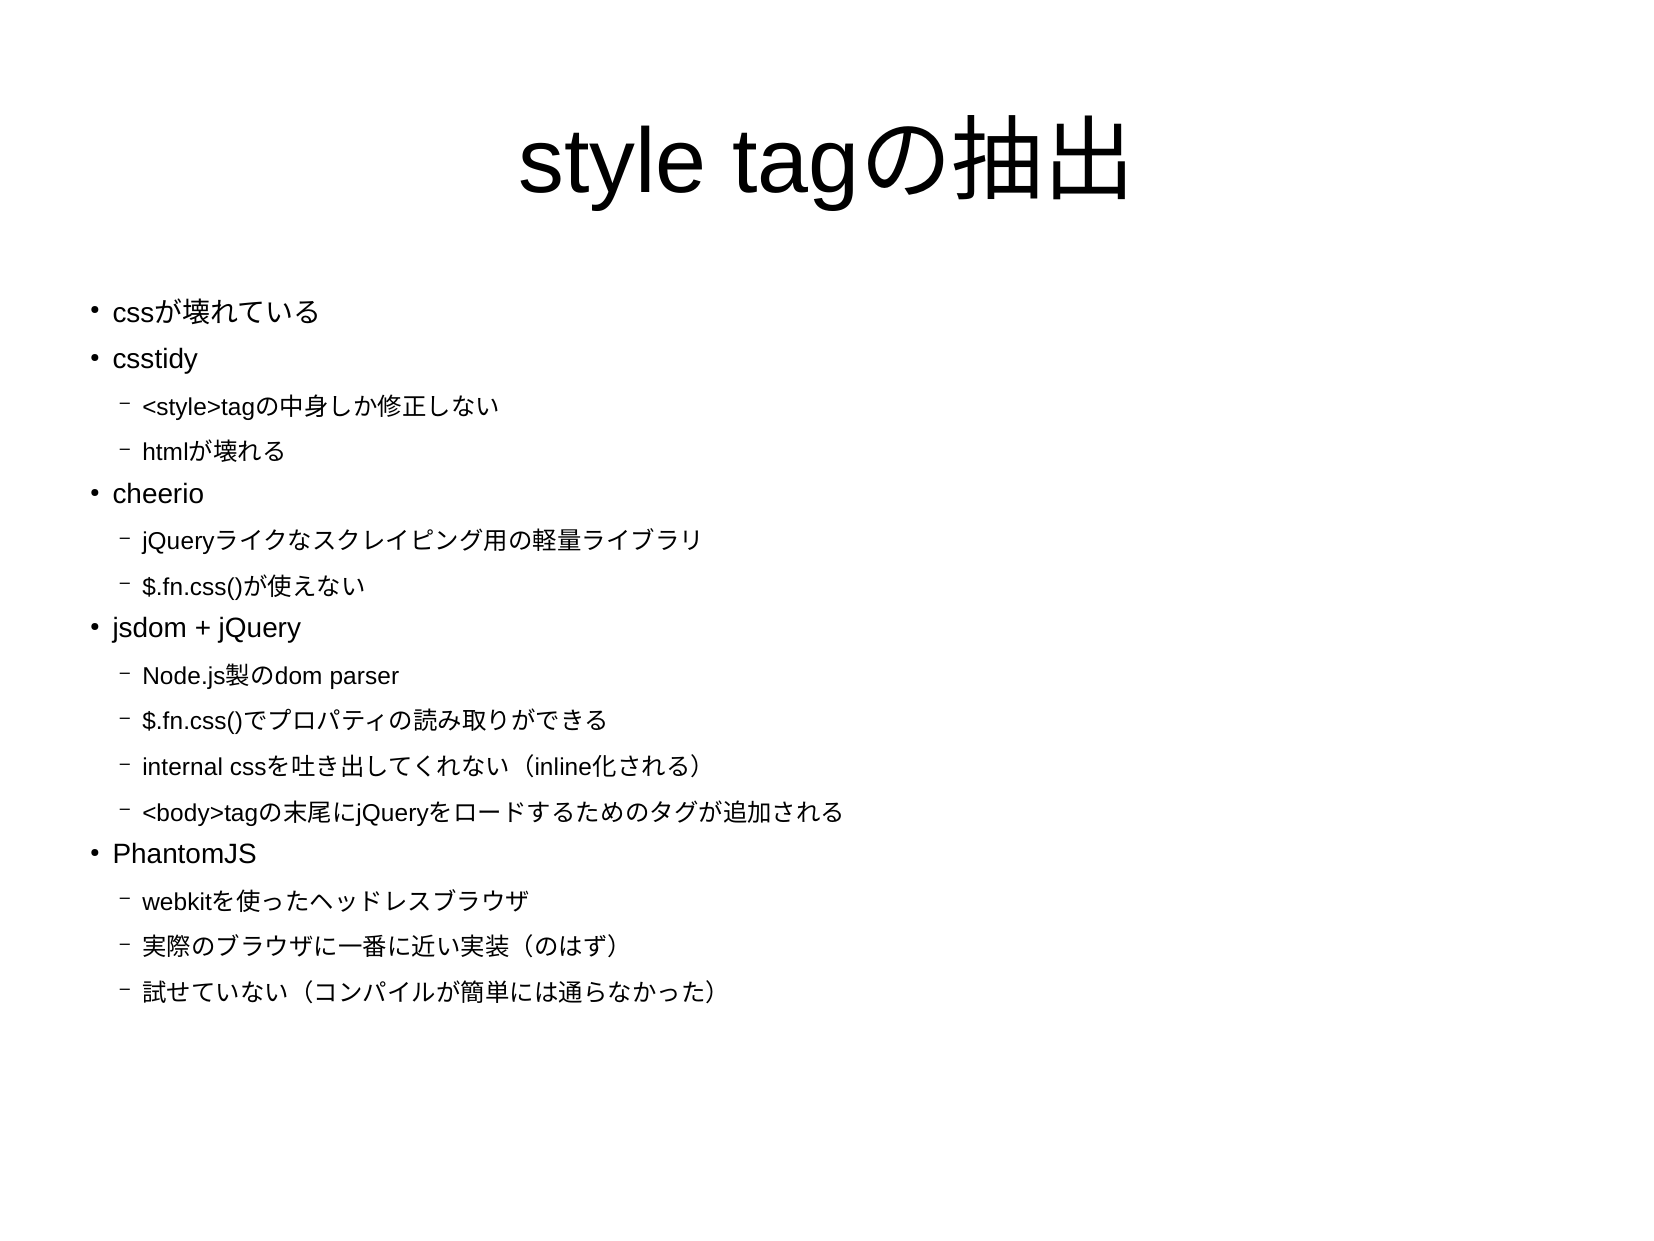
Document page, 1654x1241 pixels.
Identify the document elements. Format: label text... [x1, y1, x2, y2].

list cssが壊れている csstidy <style>tagの中身しか修正しない htmlが壊れる cheerio jQueryライクなスクレイピング用の軽量ライブラリ $.fn.css()が使えない jsdom + jQuery Node.js製のdom parser $.fn.css()でプロパティの読み取りができる internal cssを吐き出してくれない（inline化される） <body>tagの末尾にjQueryをロードするためのタグが追加される PhantomJS webkitを使ったヘッドレスブラウザ 実際のブラウザに一番に近い実装（のはず） 試せていない（コンパイルが簡単には通らなかった） [82, 290, 1571, 1010]
title style tagの抽出 [82, 49, 1571, 257]
